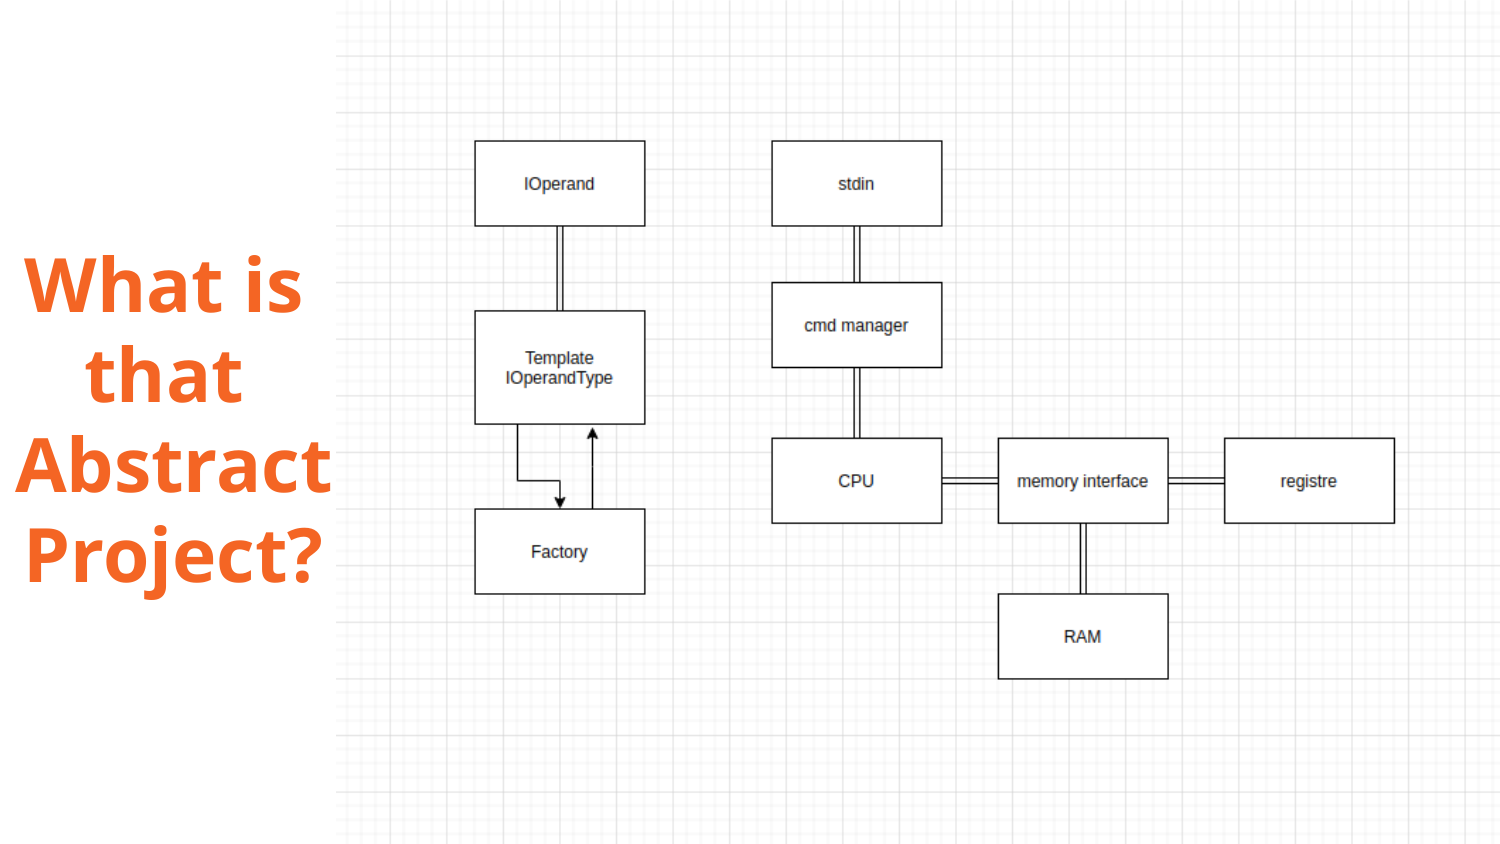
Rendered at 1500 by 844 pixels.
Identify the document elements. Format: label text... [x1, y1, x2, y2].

title What is that Abstract Project? [0, 0, 348, 836]
picture [336, 0, 1500, 844]
